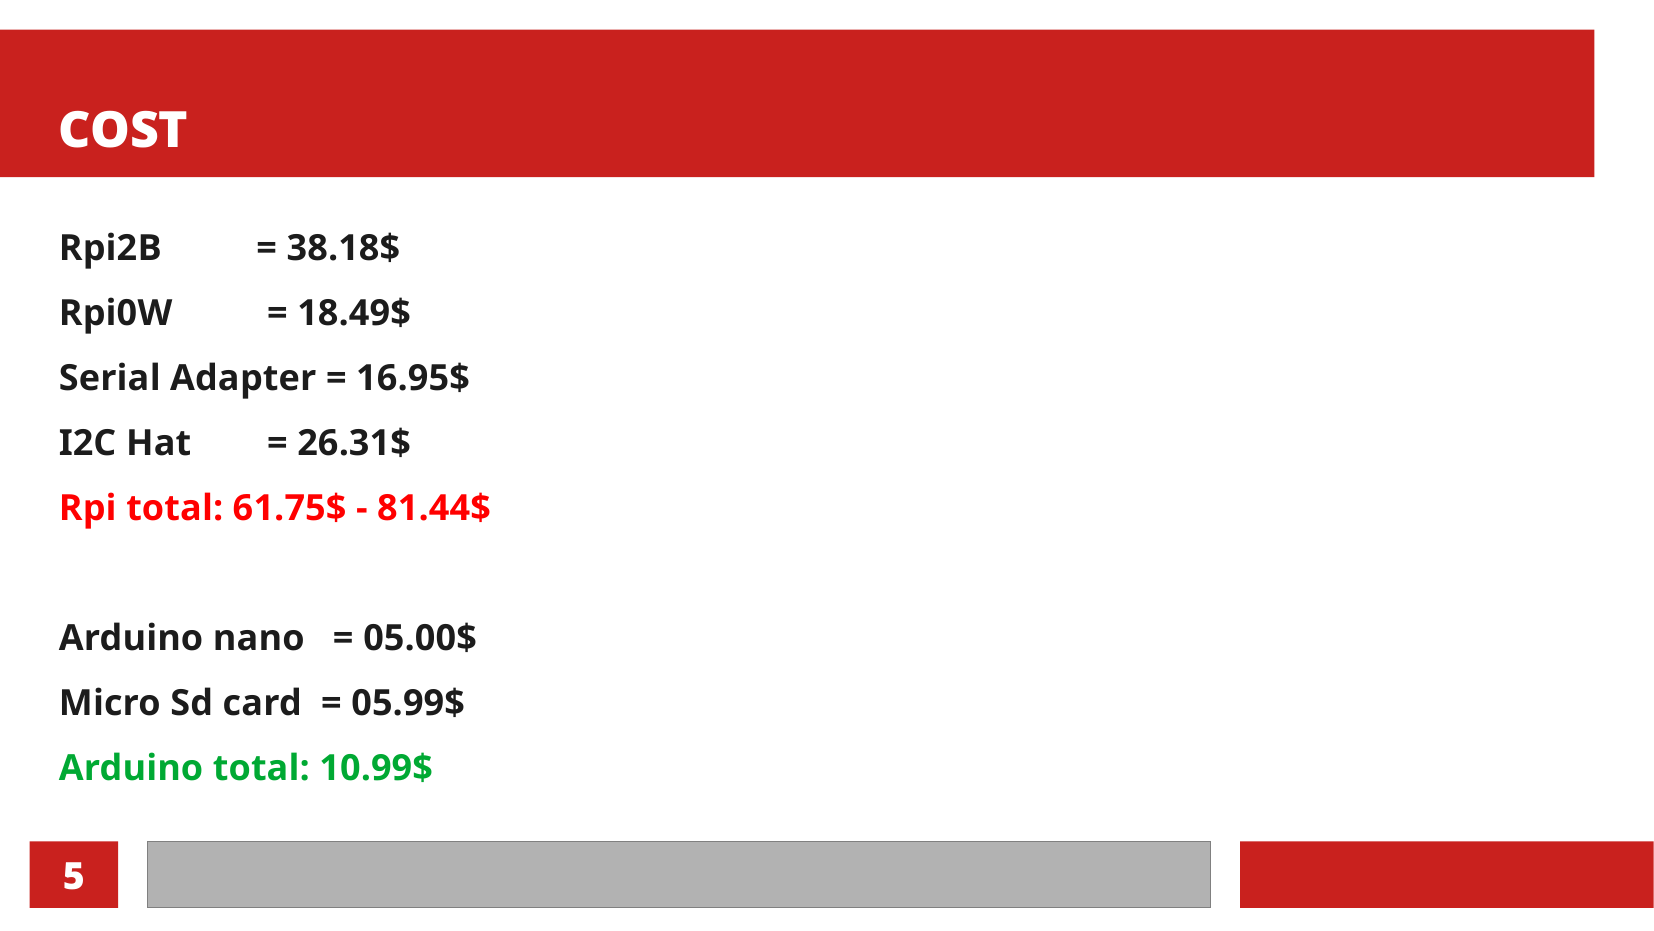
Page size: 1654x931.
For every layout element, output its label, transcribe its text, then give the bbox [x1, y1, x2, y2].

list Rpi2B = 38.18$ Rpi0W = 18.49$ Serial Adapter = 16.95$ I2C Hat = 26.31$ Rpi total: 61.75$ - 81.44$ Arduino nano = 05.00$ Micro Sd card = 05.99$ Arduino total: 10.99$ [59, 221, 1565, 798]
title COST [59, 44, 1595, 163]
